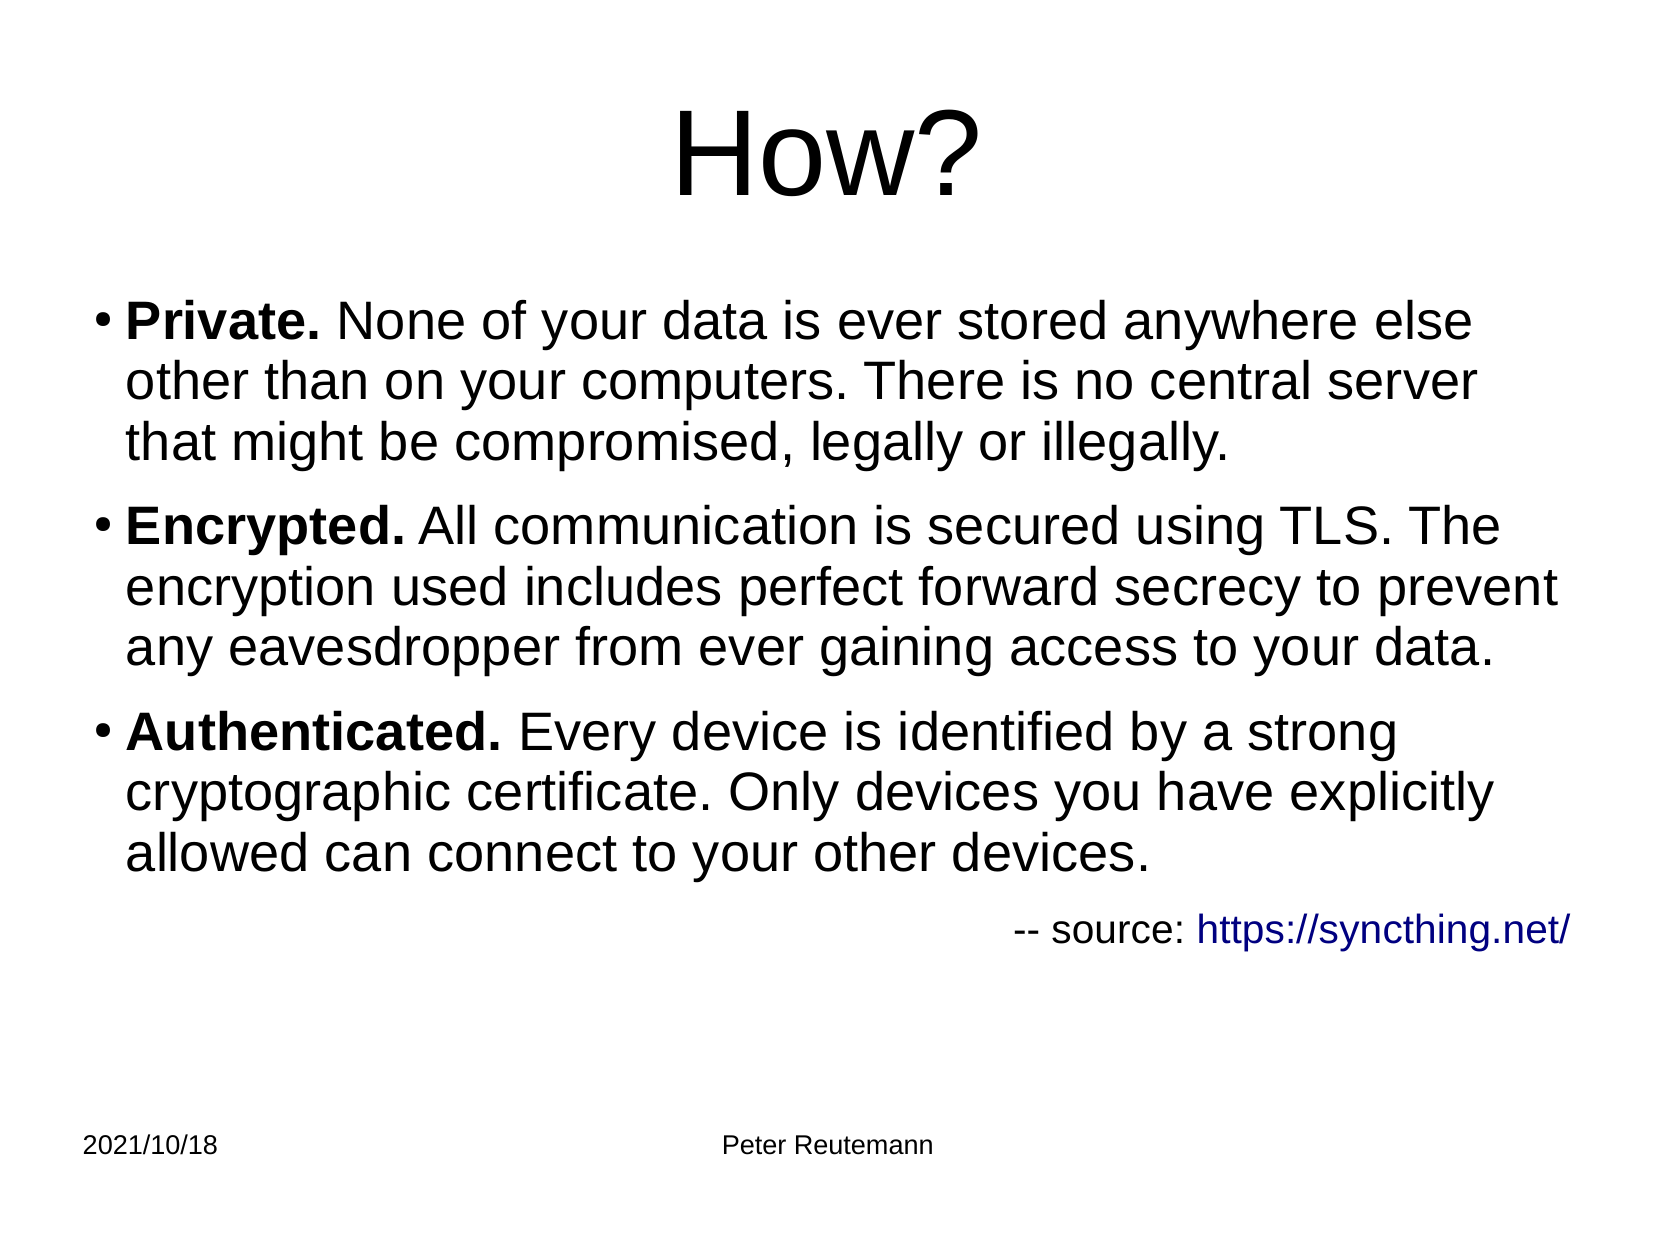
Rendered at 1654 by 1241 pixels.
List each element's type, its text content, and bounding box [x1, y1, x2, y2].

title How? [82, 49, 1571, 257]
list Private. None of your data is ever stored anywhere else other than on your computers. There is no central server that might be compromised, legally or illegally. Encrypted. All communication is secured using TLS. The encryption used includes perfect forward secrecy to prevent any eavesdropper from ever gaining access to your data. Authenticated. Every device is identified by a strong cryptographic certificate. Only devices you have explicitly allowed can connect to your other devices. -- source: https://syncthing.net/ [82, 290, 1571, 1010]
